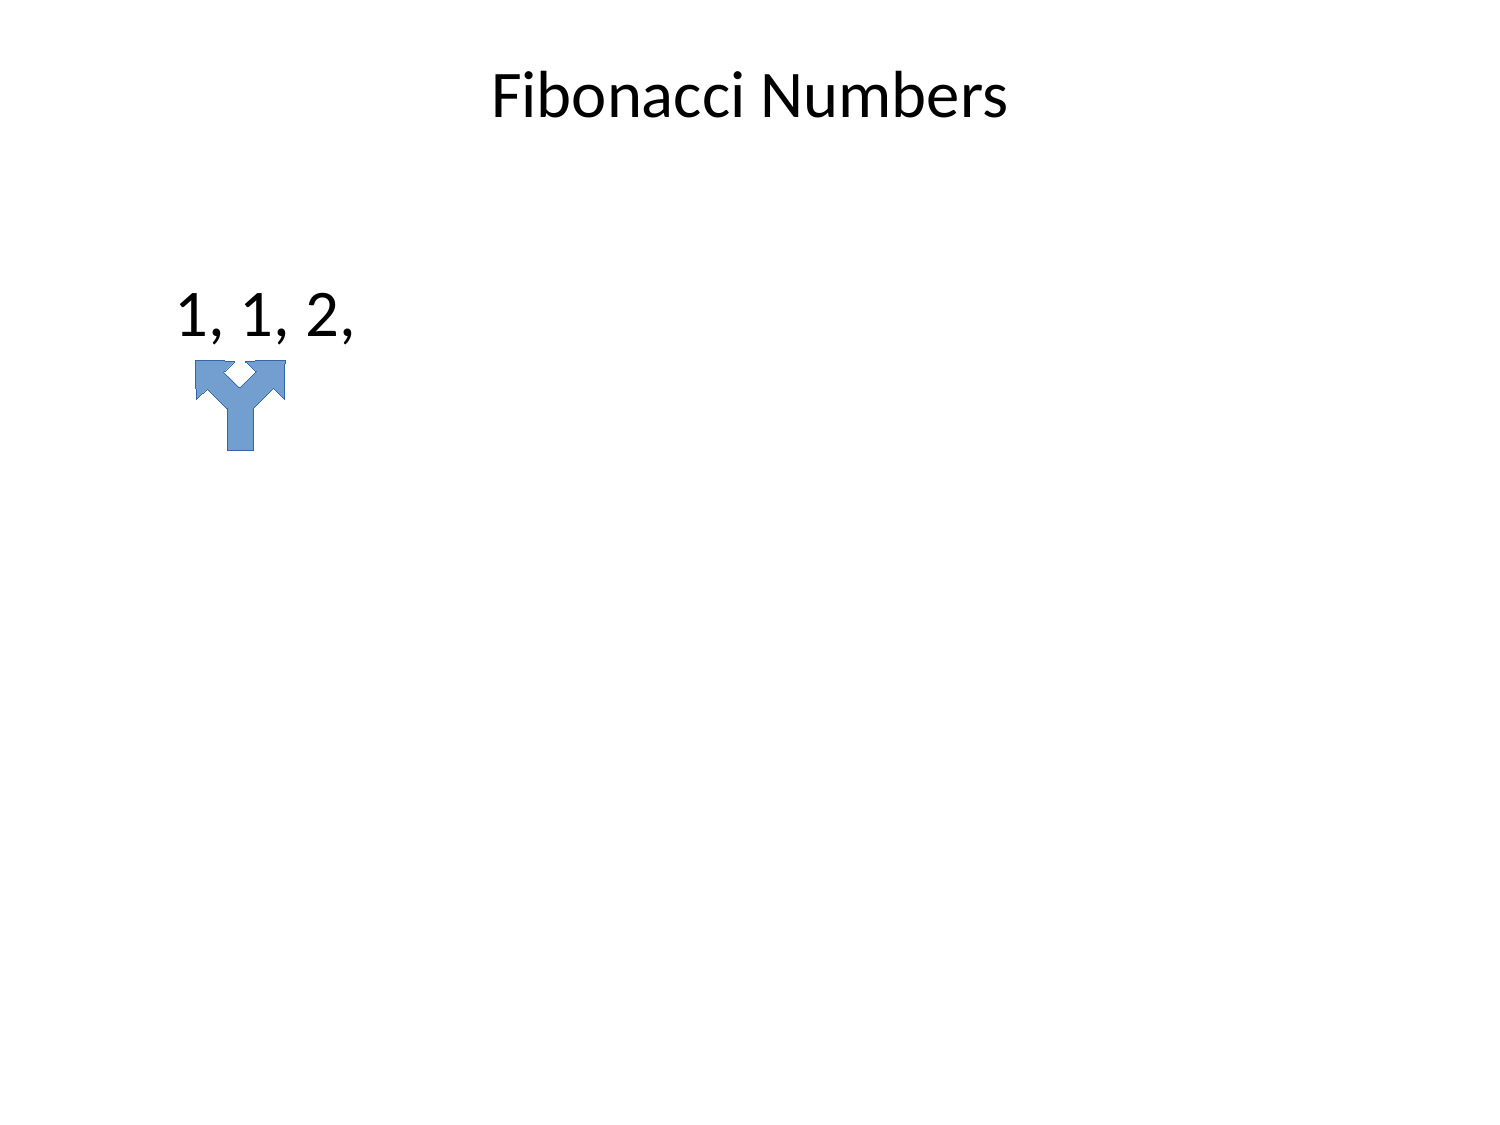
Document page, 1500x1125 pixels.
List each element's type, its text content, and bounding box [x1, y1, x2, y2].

text_box [195, 360, 286, 451]
list 1, 1, 2, [75, 262, 1425, 1005]
title Fibonacci Numbers [75, 0, 1425, 185]
